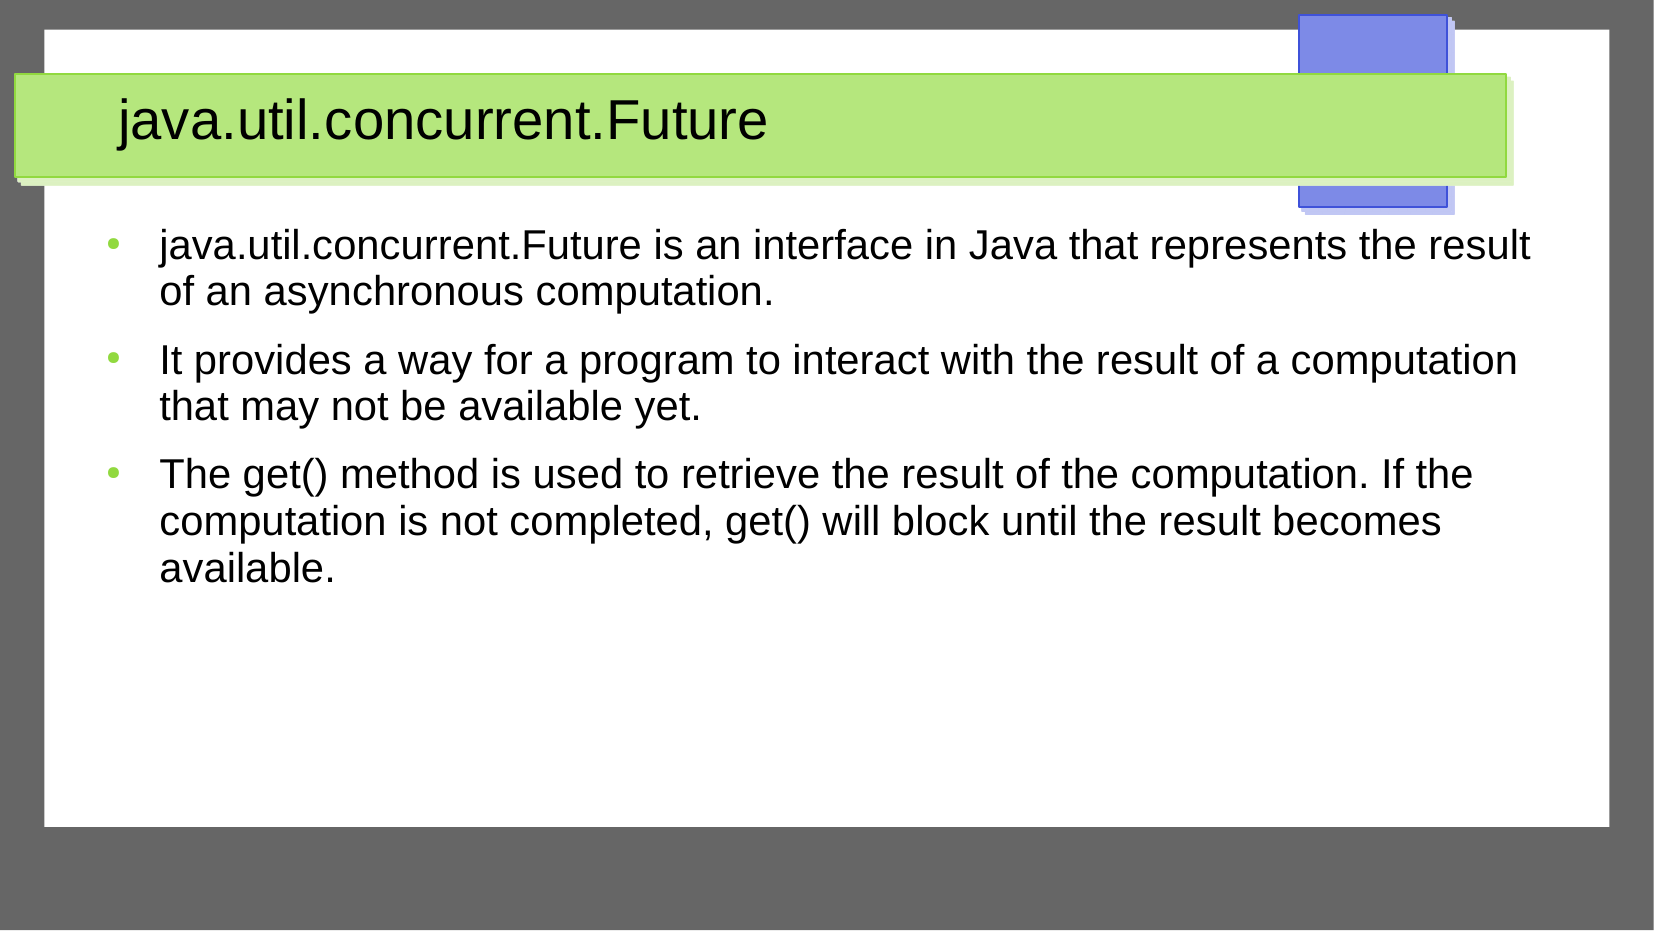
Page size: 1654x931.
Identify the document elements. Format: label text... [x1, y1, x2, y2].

title java.util.concurrent.Future [118, 88, 1536, 215]
list java.util.concurrent.Future is an interface in Java that represents the result of an asynchronous computation. It provides a way for a program to interact with the result of a computation that may not be available yet. The get() method is used to retrieve the result of the computation. If the computation is not completed, get() will block until the result becomes available. [88, 221, 1565, 813]
